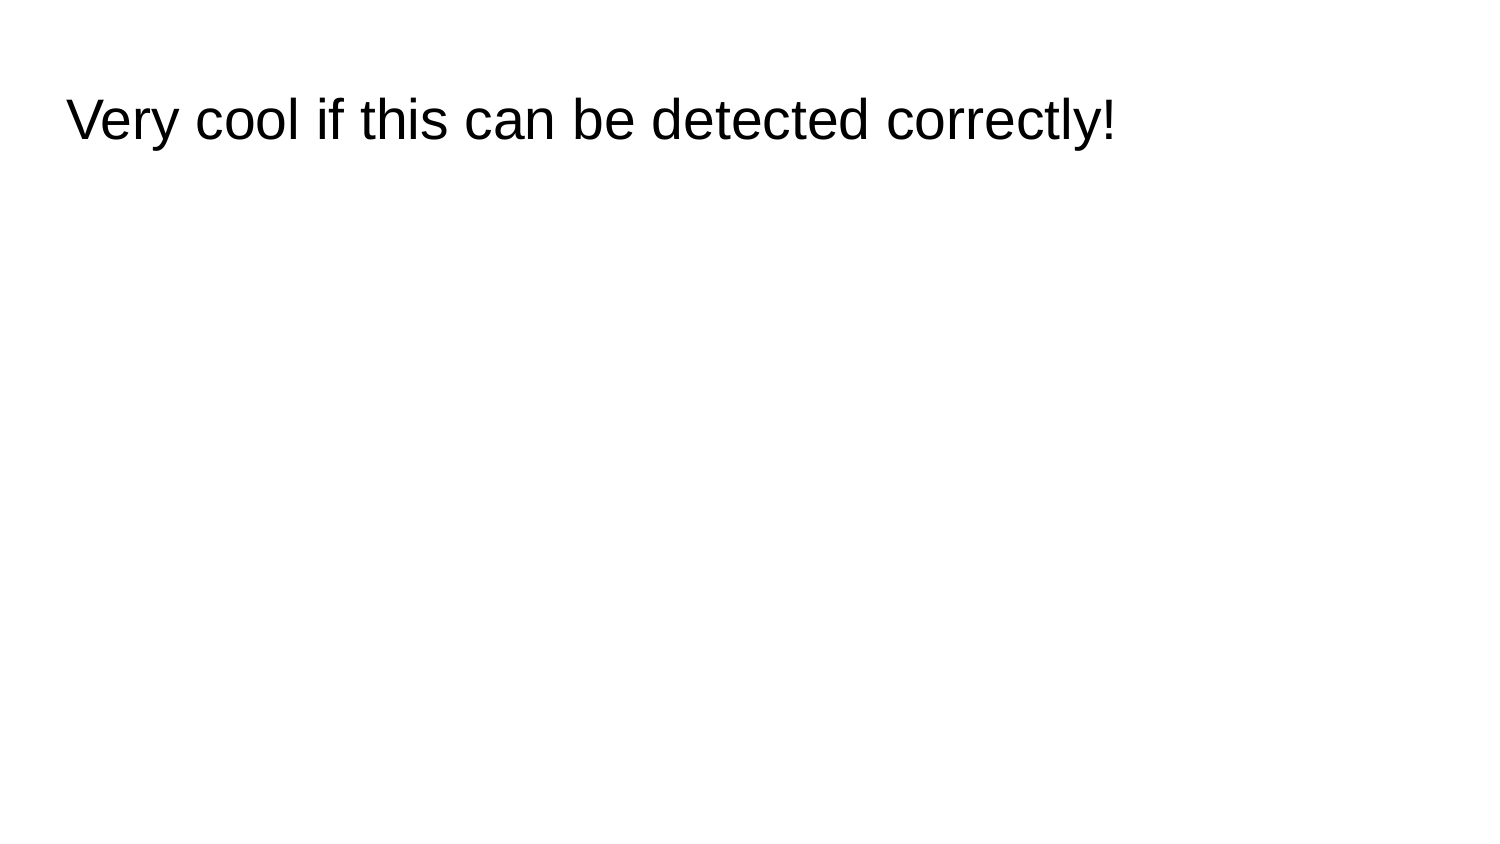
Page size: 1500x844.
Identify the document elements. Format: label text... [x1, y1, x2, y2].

title Very cool if this can be detected correctly! [51, 72, 1449, 167]
